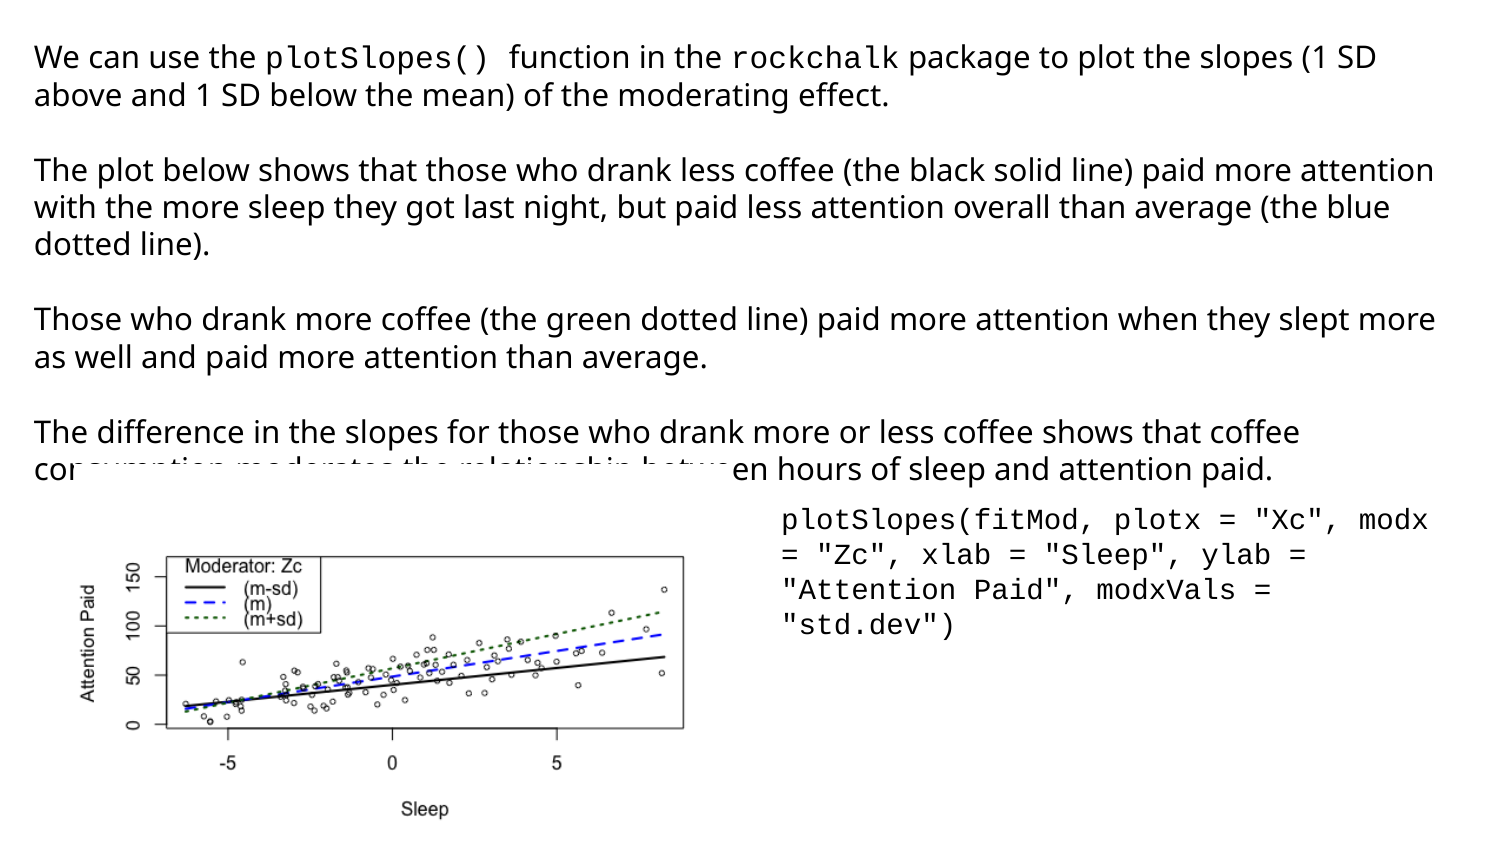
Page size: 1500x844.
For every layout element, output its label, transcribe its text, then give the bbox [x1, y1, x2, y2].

text_box We can use the plotSlopes() function in the rockchalk package to plot the slopes (1 SD above and 1 SD below the mean) of the moderating effect. The plot below shows that those who drank less coffee (the black solid line) paid more attention with the more sleep they got last night, but paid less attention overall than average (the blue dotted line). Those who drank more coffee (the green dotted line) paid more attention when they slept more as well and paid more attention than average. The difference in the slopes for those who drank more or less coffee shows that coffee consumption moderates the relationship between hours of sleep and attention paid. [18, 22, 1476, 465]
picture [74, 464, 731, 844]
text_box plotSlopes(fitMod, plotx = "Xc", modx = "Zc", xlab = "Sleep", ylab = "Attention Paid", modxVals = "std.dev") [766, 485, 1466, 825]
